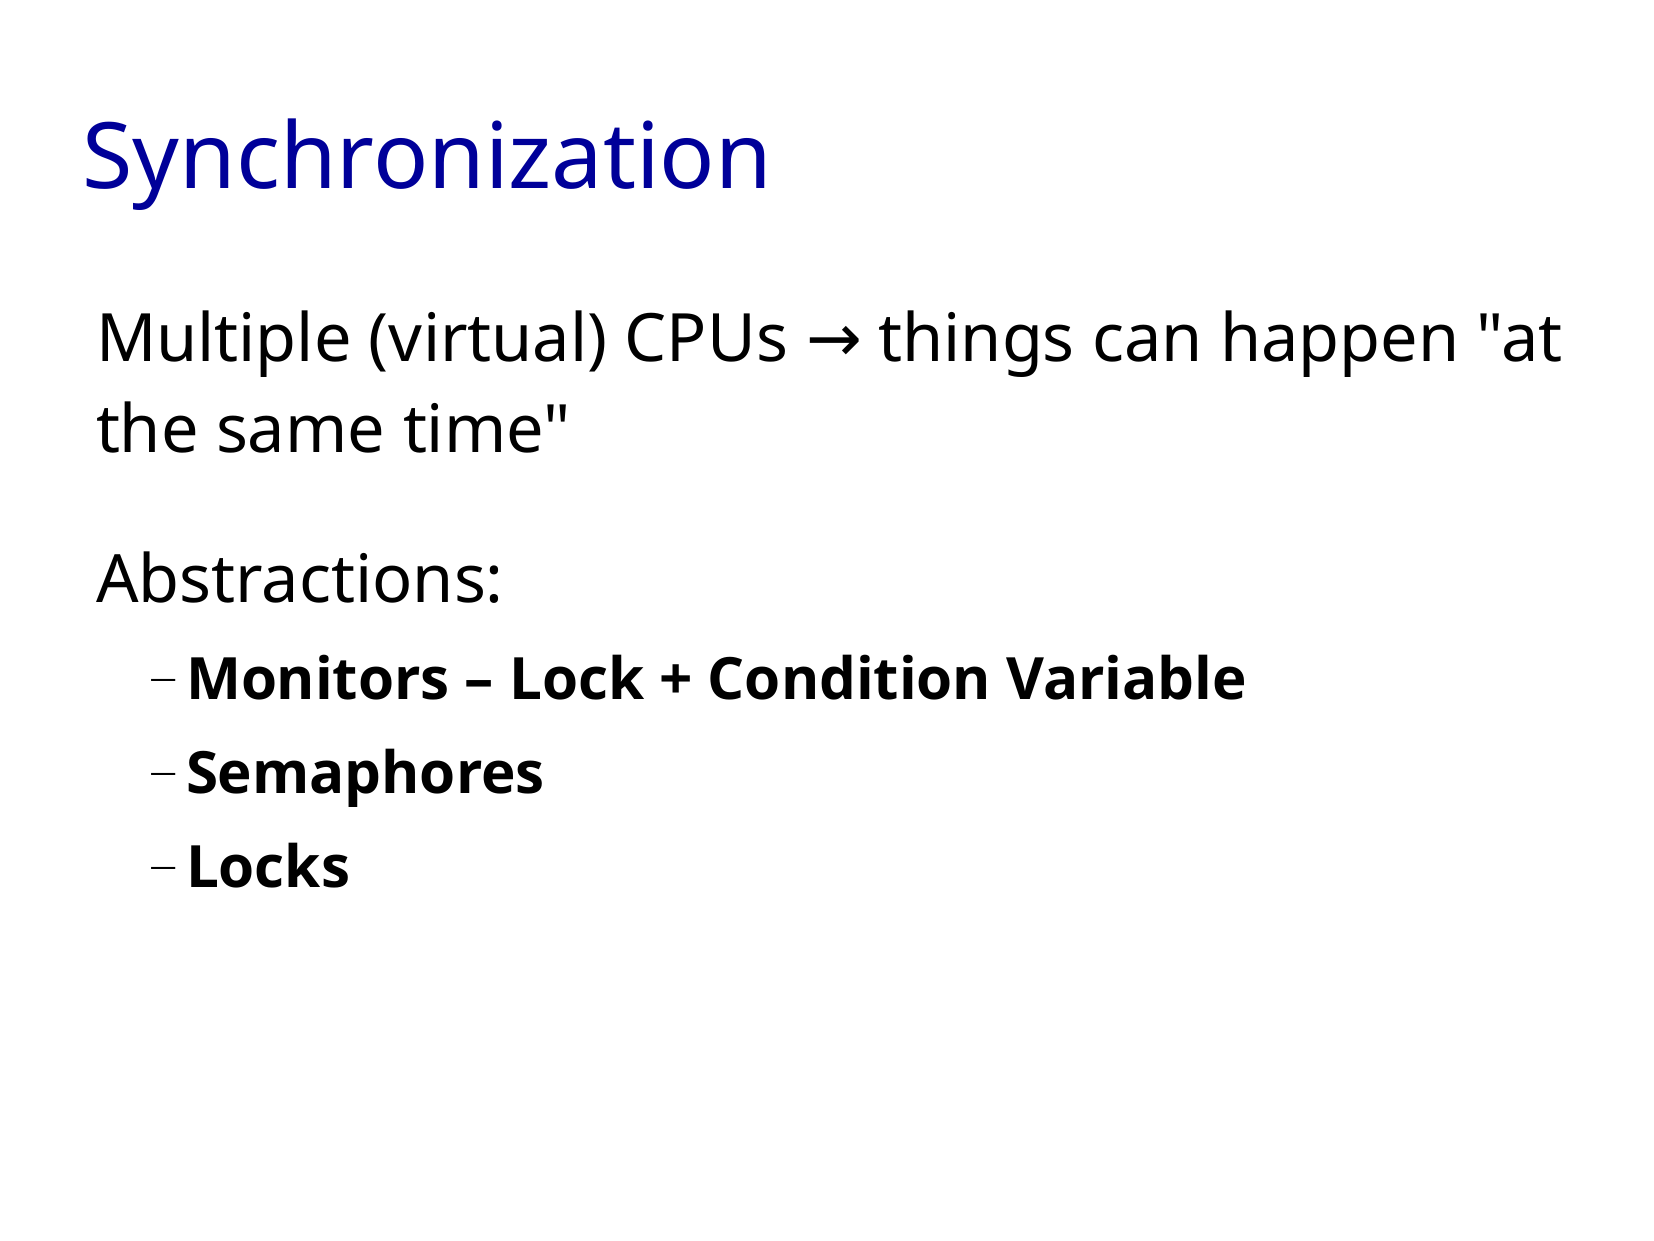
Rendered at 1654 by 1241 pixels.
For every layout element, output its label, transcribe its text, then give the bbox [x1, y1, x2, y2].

title Synchronization [82, 49, 1571, 257]
list Multiple (virtual) CPUs → things can happen "at the same time" Abstractions: Monitors – Lock + Condition Variable Semaphores Locks [60, 290, 1571, 1096]
